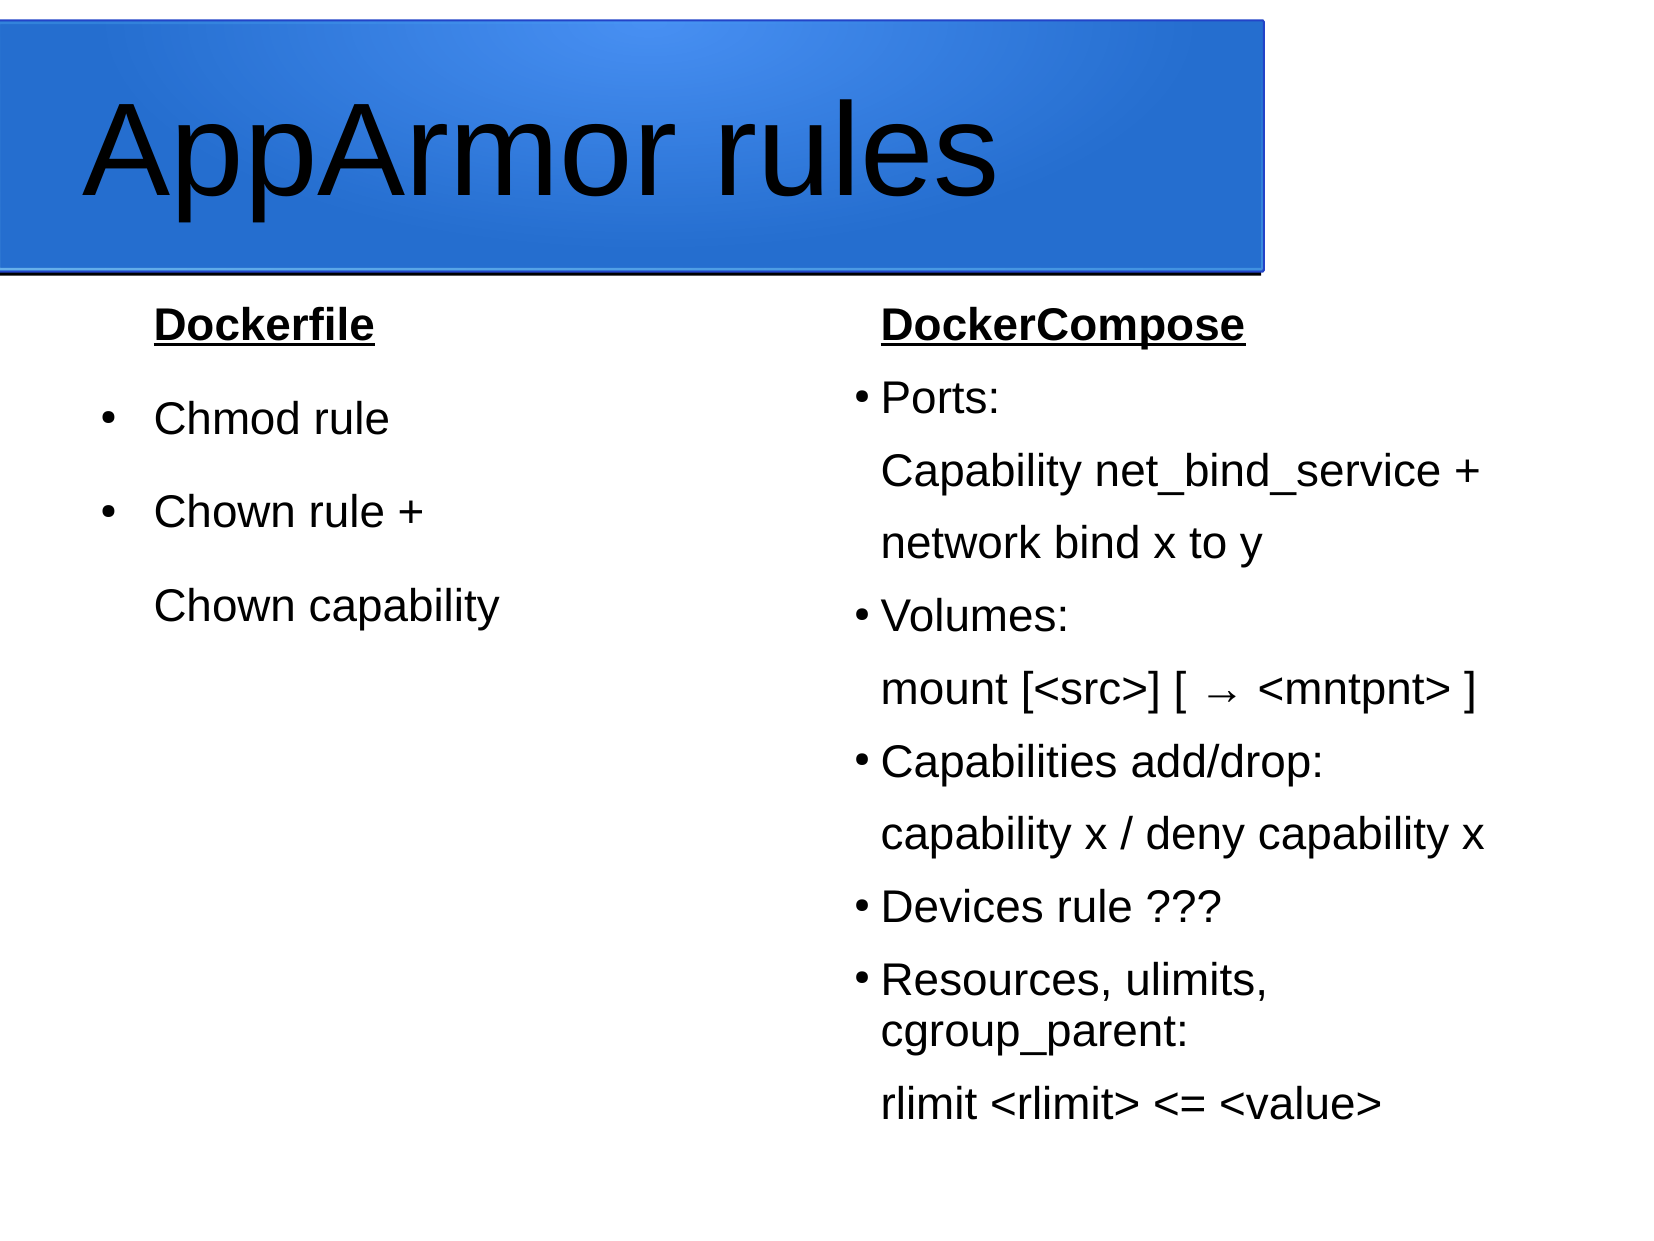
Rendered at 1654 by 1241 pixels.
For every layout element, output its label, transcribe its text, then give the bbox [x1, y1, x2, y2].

title AppArmor rules [82, 47, 1235, 252]
list Dockerfile Chmod rule Chown rule + Chown capability [82, 299, 809, 1019]
list DockerCompose Ports: Capability net_bind_service + network bind x to y Volumes: mount [<src>] [ → <mntpnt> ] Capabilities add/drop: capability x / deny capability x Devices rule ??? Resources, ulimits, cgroup_parent: rlimit <rlimit> <= <value> [845, 299, 1572, 1141]
